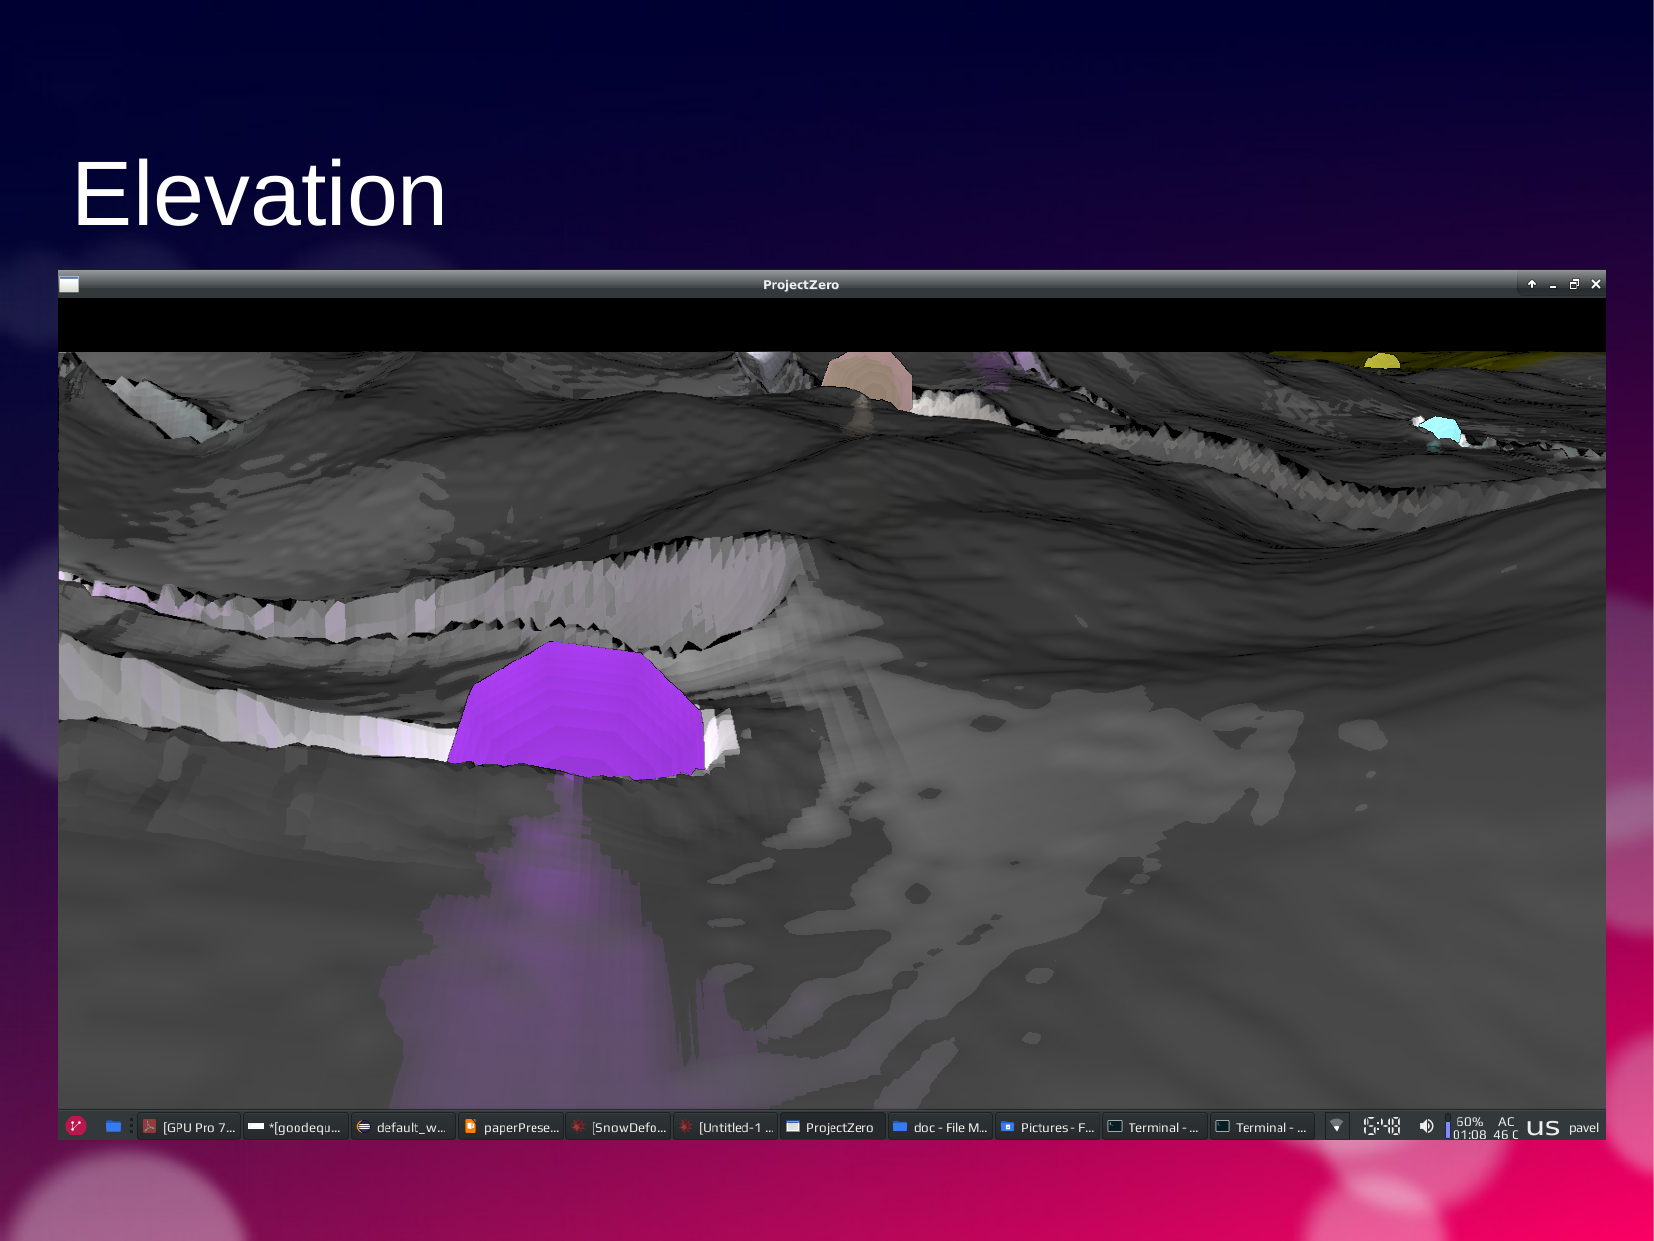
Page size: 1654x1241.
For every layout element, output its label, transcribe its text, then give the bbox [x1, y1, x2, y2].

picture [0, 0, 1654, 1241]
title Elevation [71, 90, 1561, 269]
